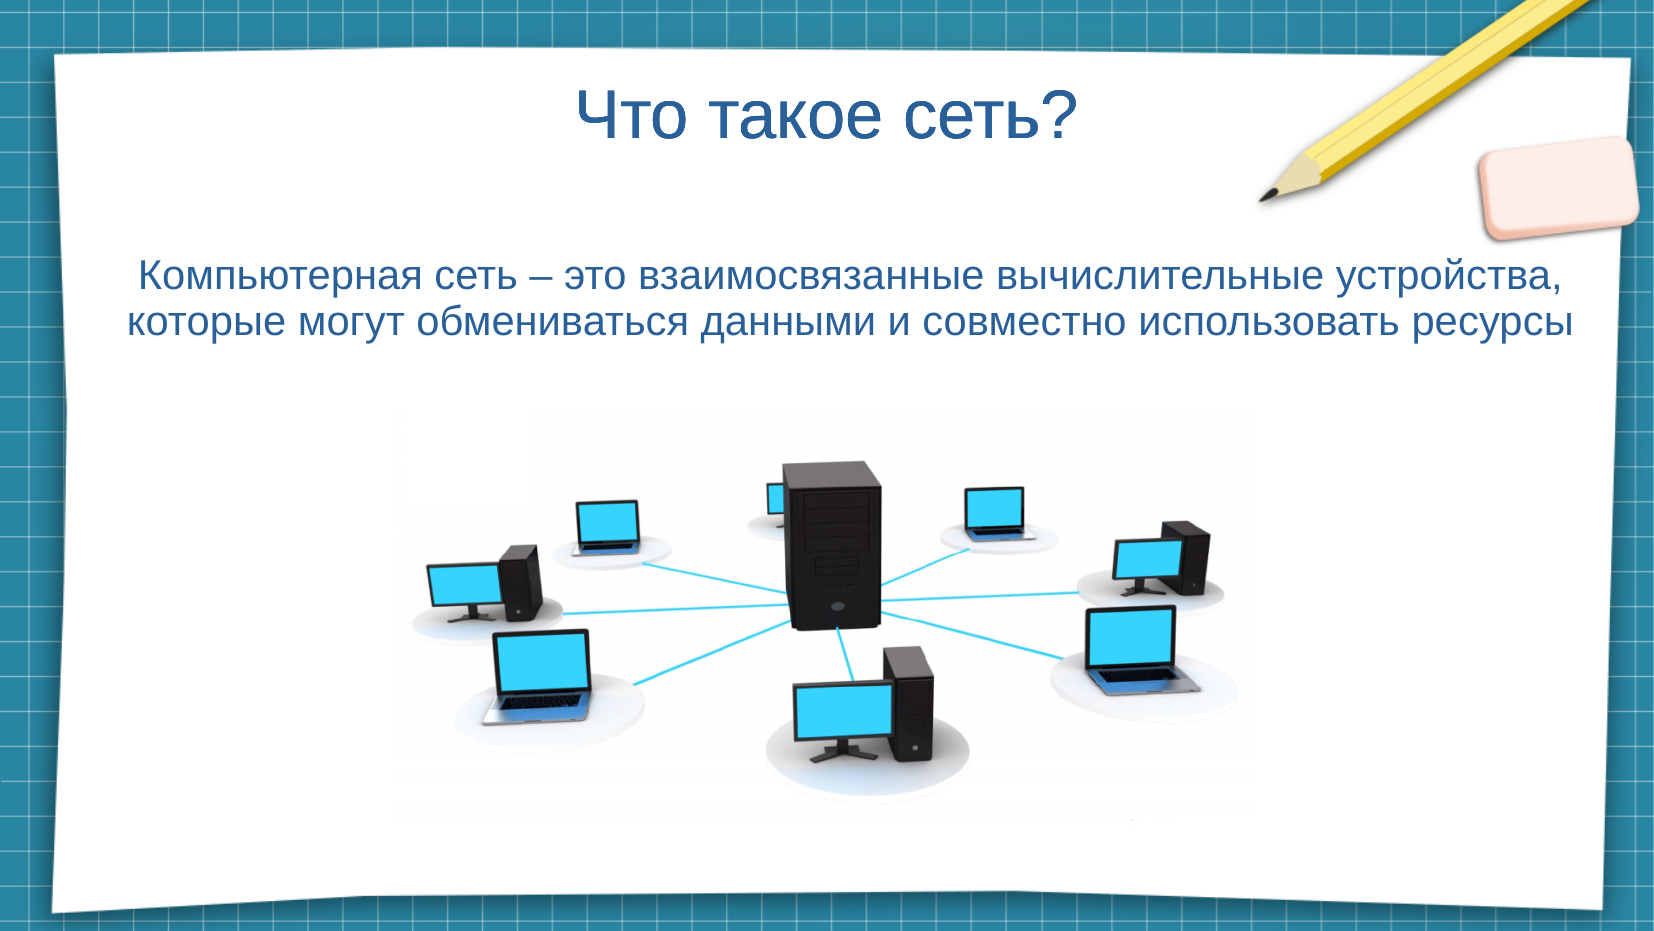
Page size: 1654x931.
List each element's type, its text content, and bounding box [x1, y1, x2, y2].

title Компьютерная сеть – это взаимосвязанные вычислительные устройства, которые могут обмениваться данными и совместно использовать ресурсы [106, 152, 1595, 443]
picture [0, 0, 1654, 931]
title Что такое сеть? [82, 37, 1571, 193]
